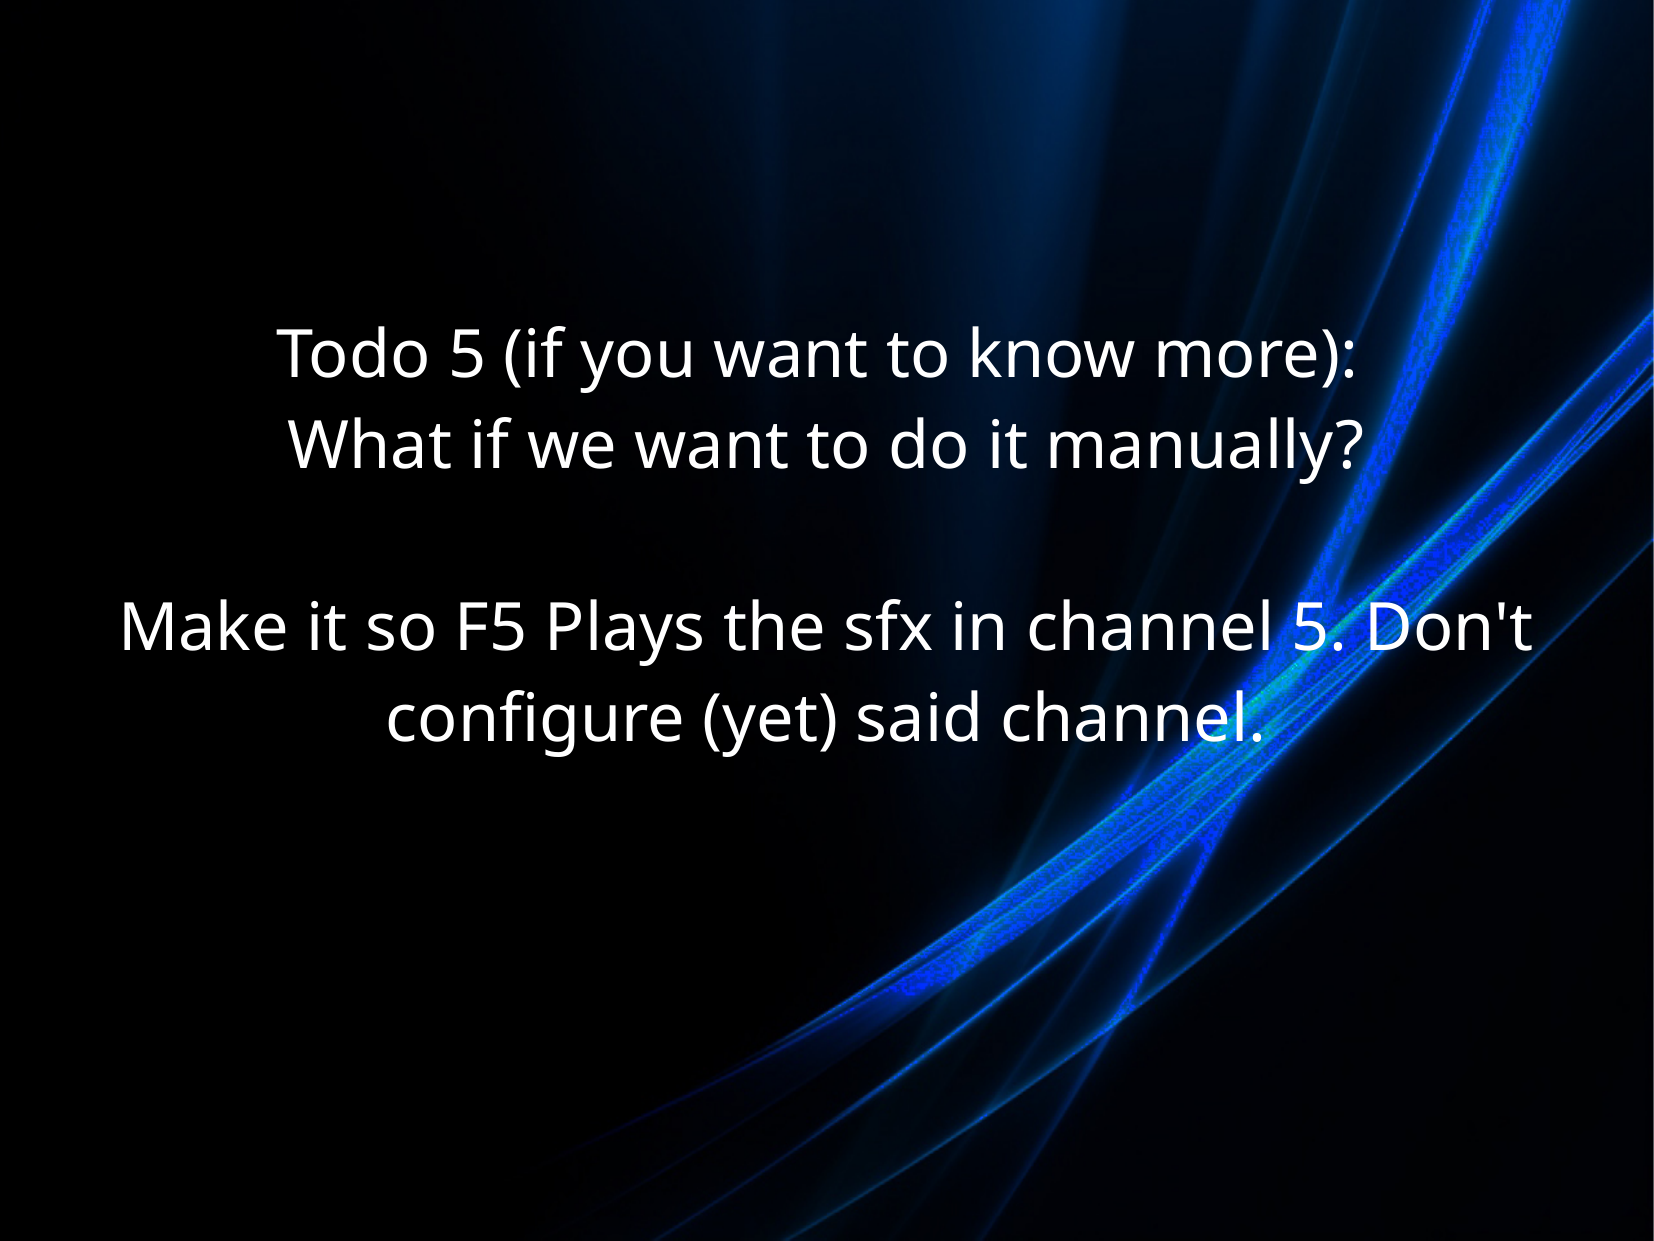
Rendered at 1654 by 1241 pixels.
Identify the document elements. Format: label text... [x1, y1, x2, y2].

subtitle Todo 5 (if you want to know more): What if we want to do it manually? Make it so F5 Plays the sfx in channel 5. Don't configure (yet) said channel. [82, 49, 1571, 1109]
picture [0, 0, 1654, 1241]
